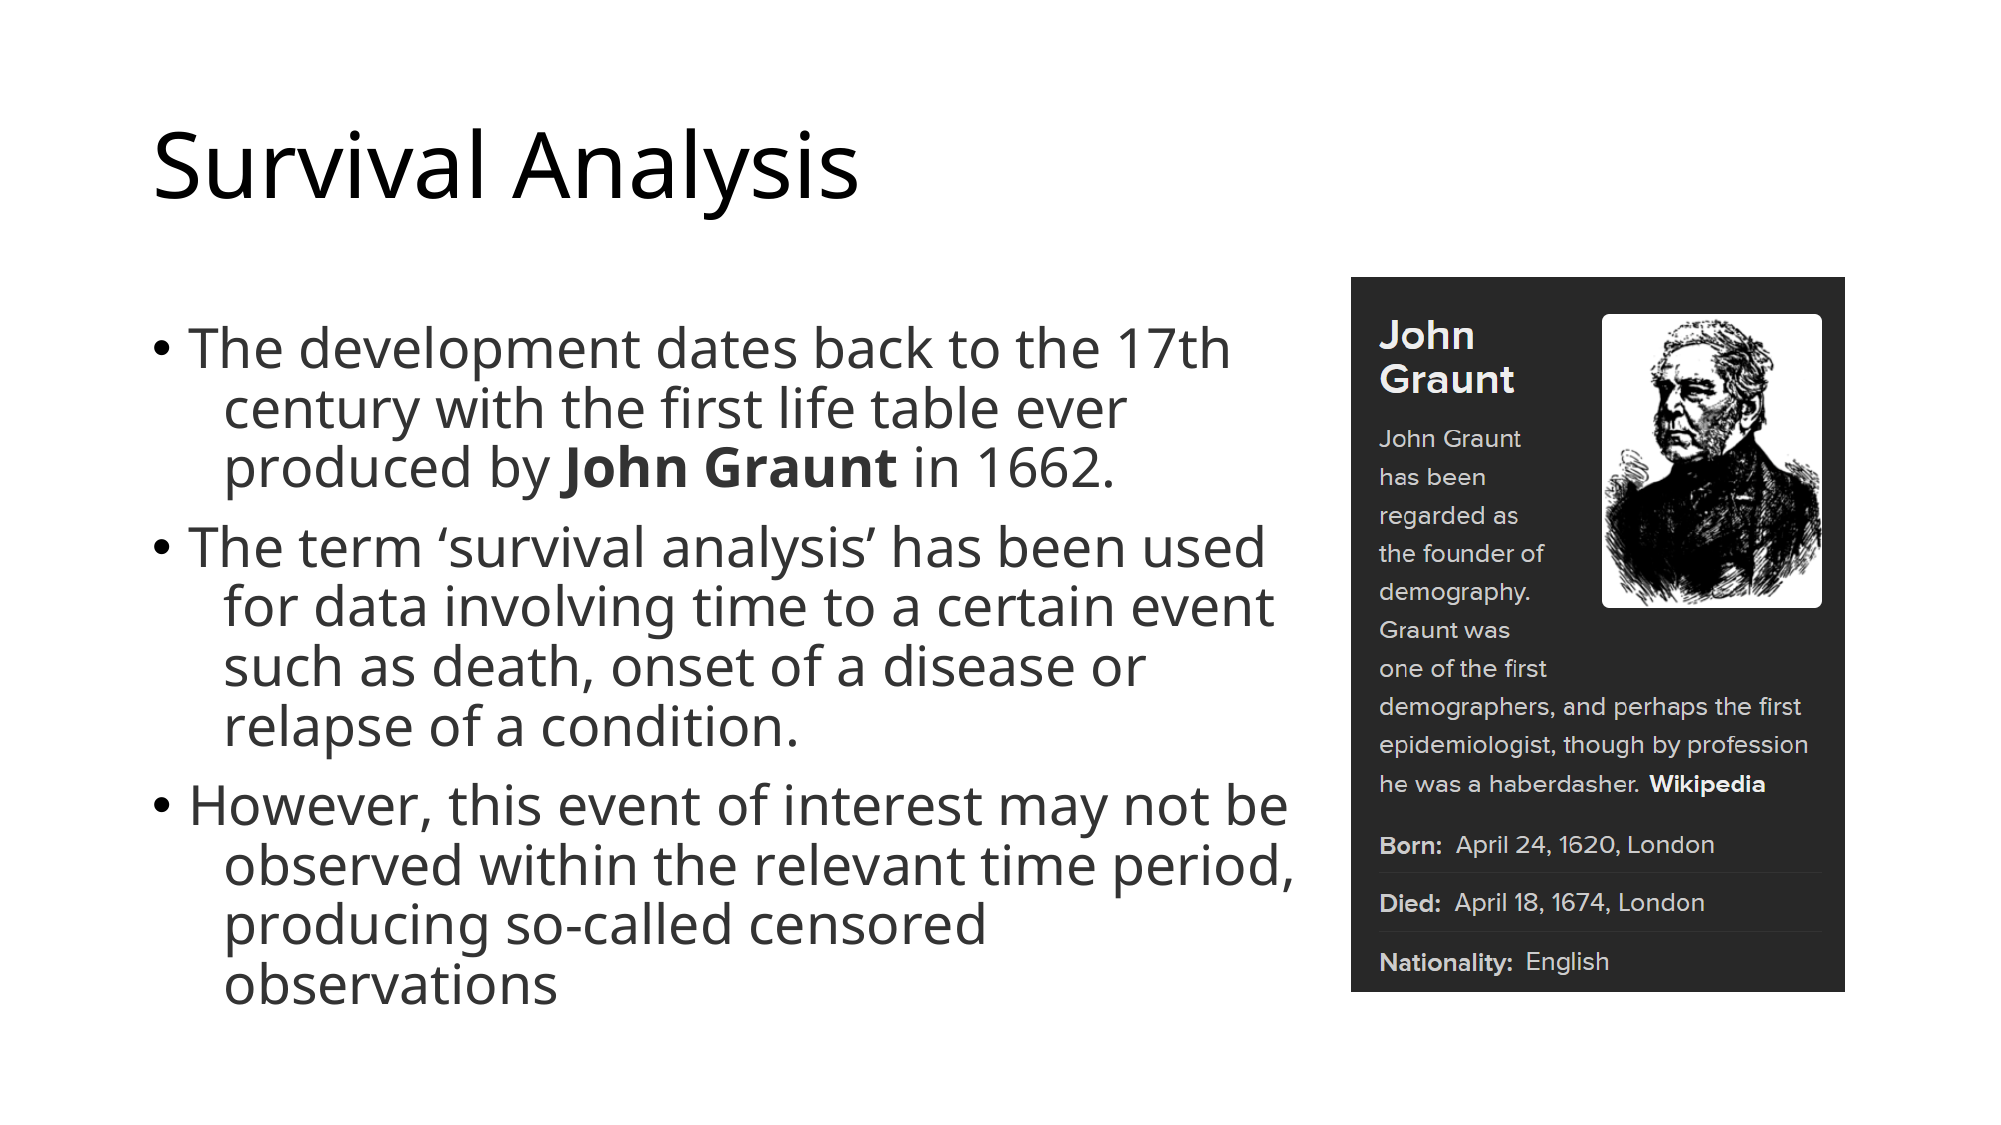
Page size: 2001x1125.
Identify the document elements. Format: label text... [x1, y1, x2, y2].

title Survival Analysis [137, 59, 1863, 278]
picture [1351, 277, 1845, 992]
text_box The development dates back to the 17th century with the first life table ever produced by John Graunt in 1662. The term ‘survival analysis’ has been used for data involving time to a certain event such as death, onset of a disease or relapse of a condition. However, this event of interest may not be observed within the relevant time period, producing so-called censored observations [137, 313, 1334, 1028]
